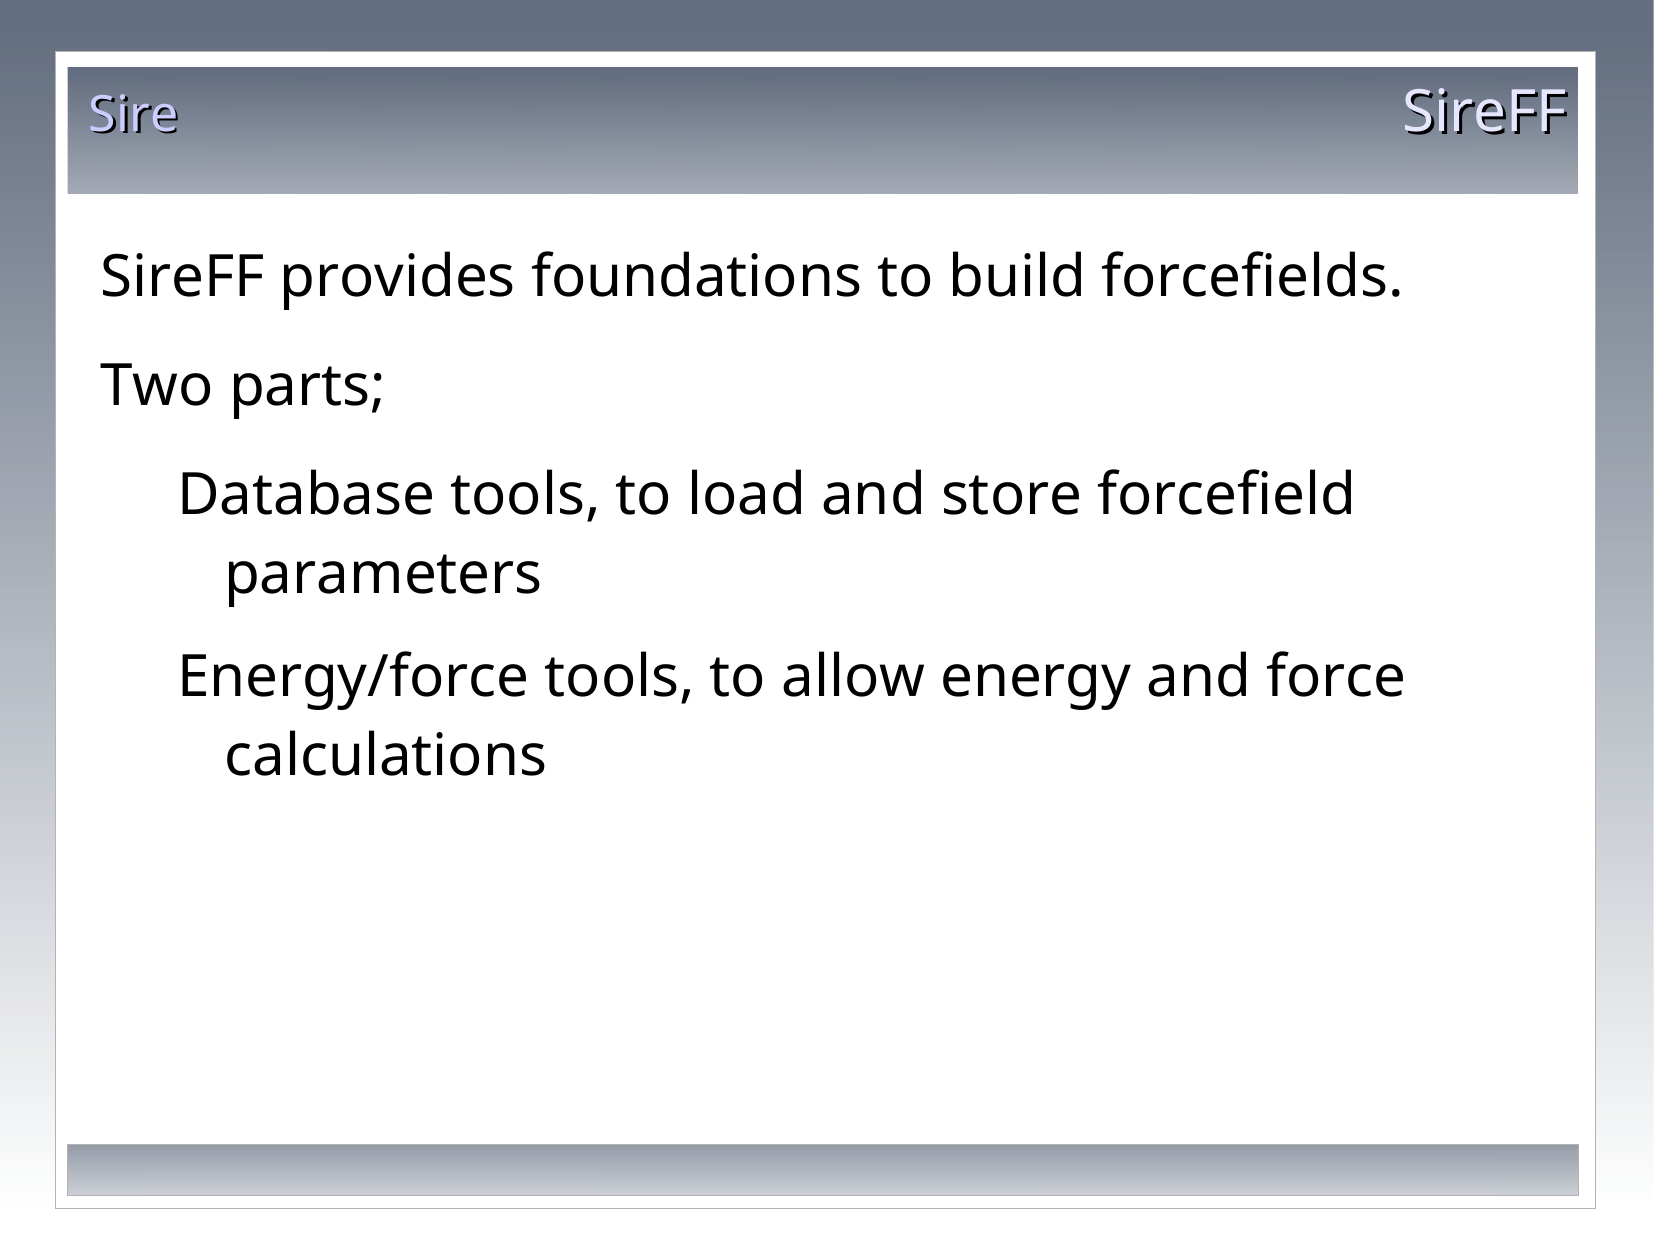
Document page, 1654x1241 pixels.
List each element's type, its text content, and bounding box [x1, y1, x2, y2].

picture [0, 0, 1654, 1241]
title SireFF [567, 68, 1567, 196]
list SireFF provides foundations to build forcefields. Two parts; Database tools, to load and store forcefield parameters Energy/force tools, to allow energy and force calculations [82, 234, 1571, 1119]
